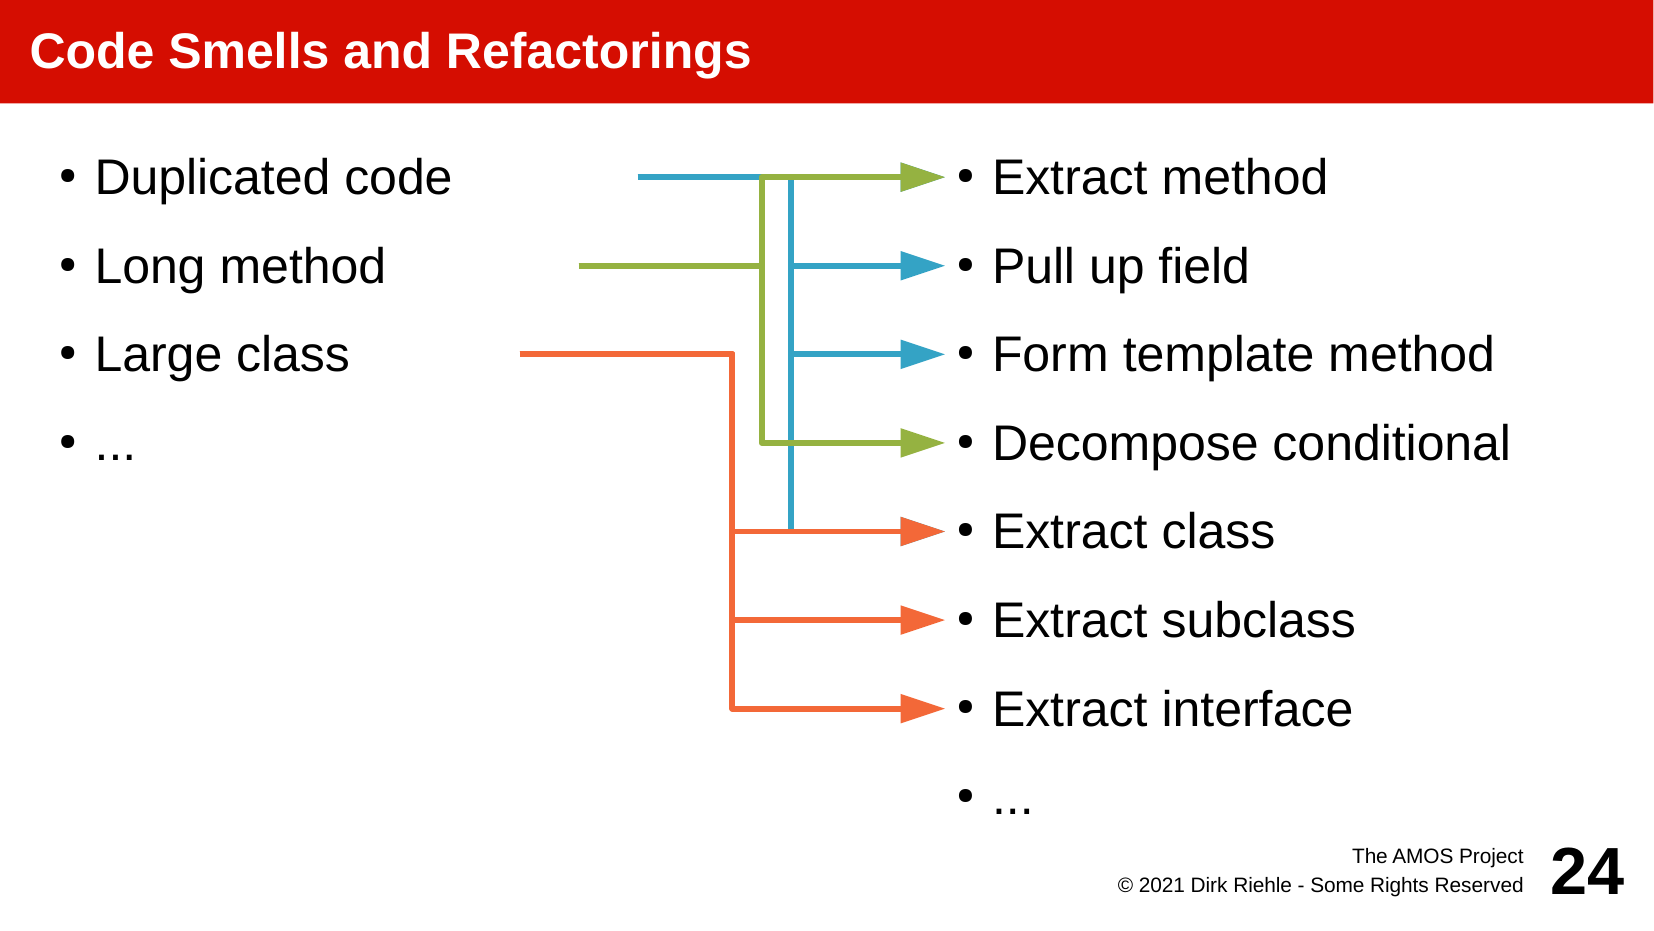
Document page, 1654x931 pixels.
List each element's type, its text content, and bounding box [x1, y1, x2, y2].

text_box Decompose conditional [944, 398, 1536, 488]
text_box Pull up field [944, 222, 1536, 311]
text_box Extract class [944, 488, 1536, 576]
text_box Extract interface [944, 665, 1536, 753]
text_box Duplicated code [47, 132, 638, 222]
text_box Extract method [944, 132, 1536, 222]
text_box Large class [47, 310, 520, 399]
text_box Extract subclass [944, 576, 1536, 665]
text_box ... [47, 398, 638, 488]
text_box Long method [47, 222, 579, 311]
text_box Form template method [944, 311, 1536, 398]
title Code Smells and Refactorings [0, 0, 1654, 104]
text_box ... [944, 753, 1536, 842]
